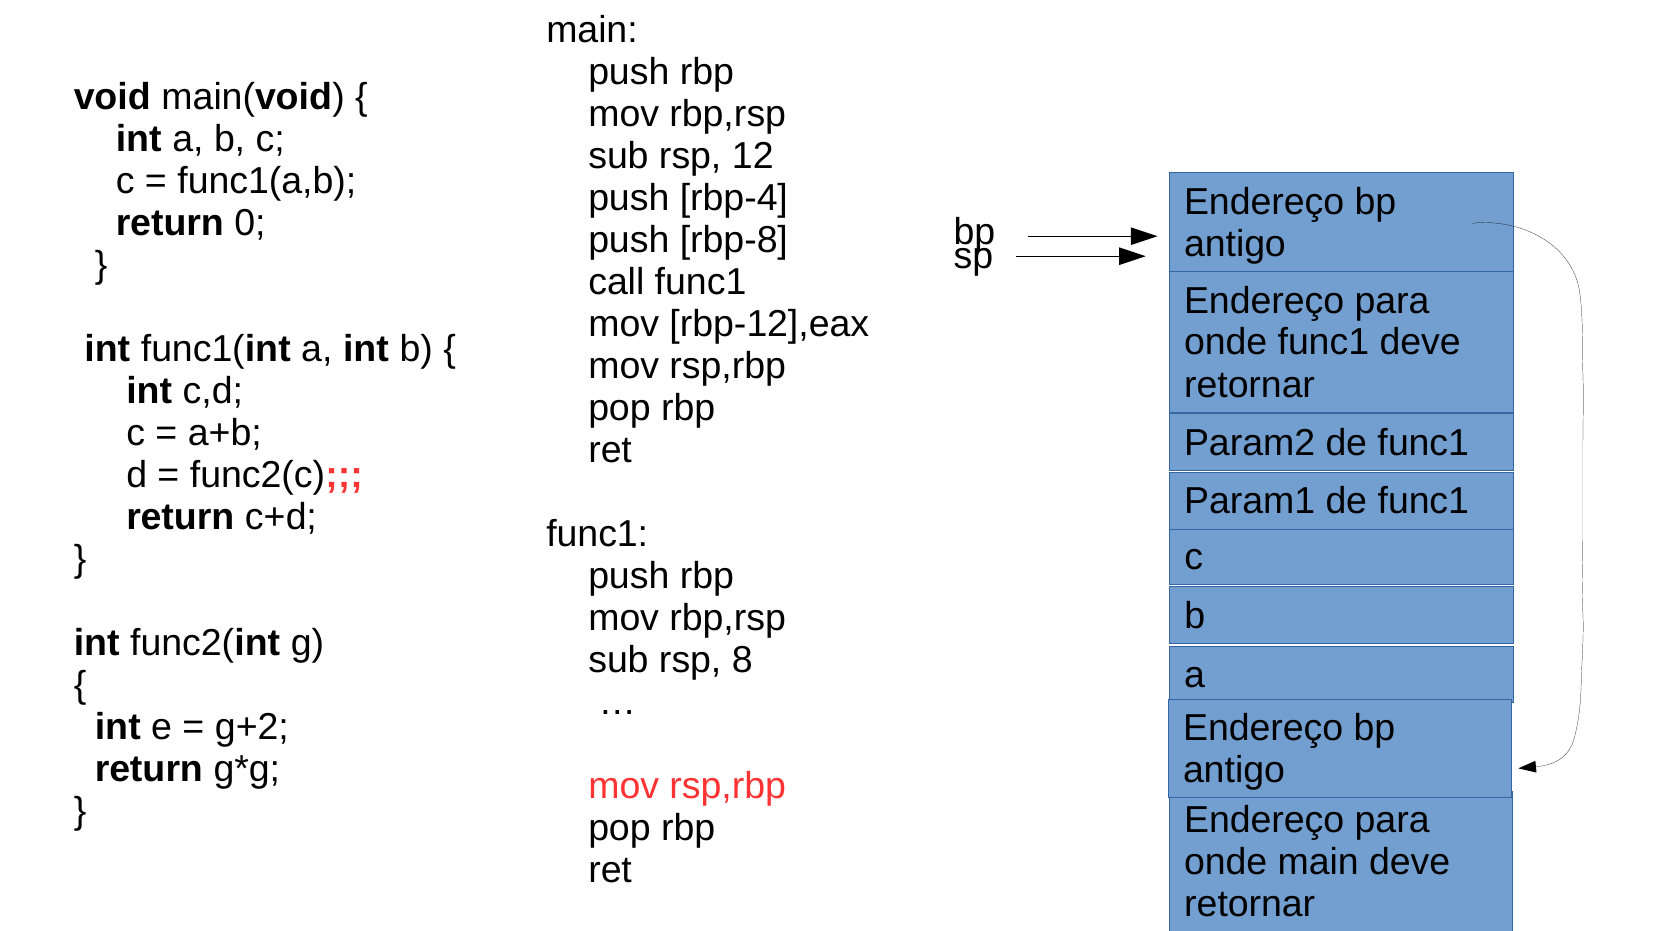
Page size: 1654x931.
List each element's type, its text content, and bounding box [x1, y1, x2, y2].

text_box sp [957, 260, 1009, 284]
text_box Endereço bp antigo [1169, 172, 1514, 272]
text_box Endereço para onde main deve retornar [1169, 791, 1513, 931]
text_box c [1169, 530, 1514, 585]
text_box Endereço para onde func1 deve retornar [1169, 272, 1514, 413]
text_box void main(void) { int a, b, c; c = func1(a,b); return 0; } int func1(int a, int b) { int c,d; c = a+b; d = func2(c);;; return c+d; } int func2(int g) { int e = g+2; return g*g; } [59, 67, 485, 839]
text_box Endereço bp antigo [1168, 699, 1512, 798]
text_box bp [939, 203, 1011, 260]
text_box main: push rbp mov rbp,rsp sub rsp, 12 push [rbp-4] push [rbp-8] call func1 mov [rbp-12],eax mov rsp,rbp pop rbp ret func1: push rbp mov rbp,rsp sub rsp, 8 … mov rsp,rbp pop rbp ret [531, 1, 957, 898]
text_box b [1169, 586, 1514, 644]
text_box Param2 de func1 [1169, 413, 1514, 471]
text_box Param1 de func1 [1169, 472, 1514, 530]
text_box a [1169, 646, 1514, 703]
